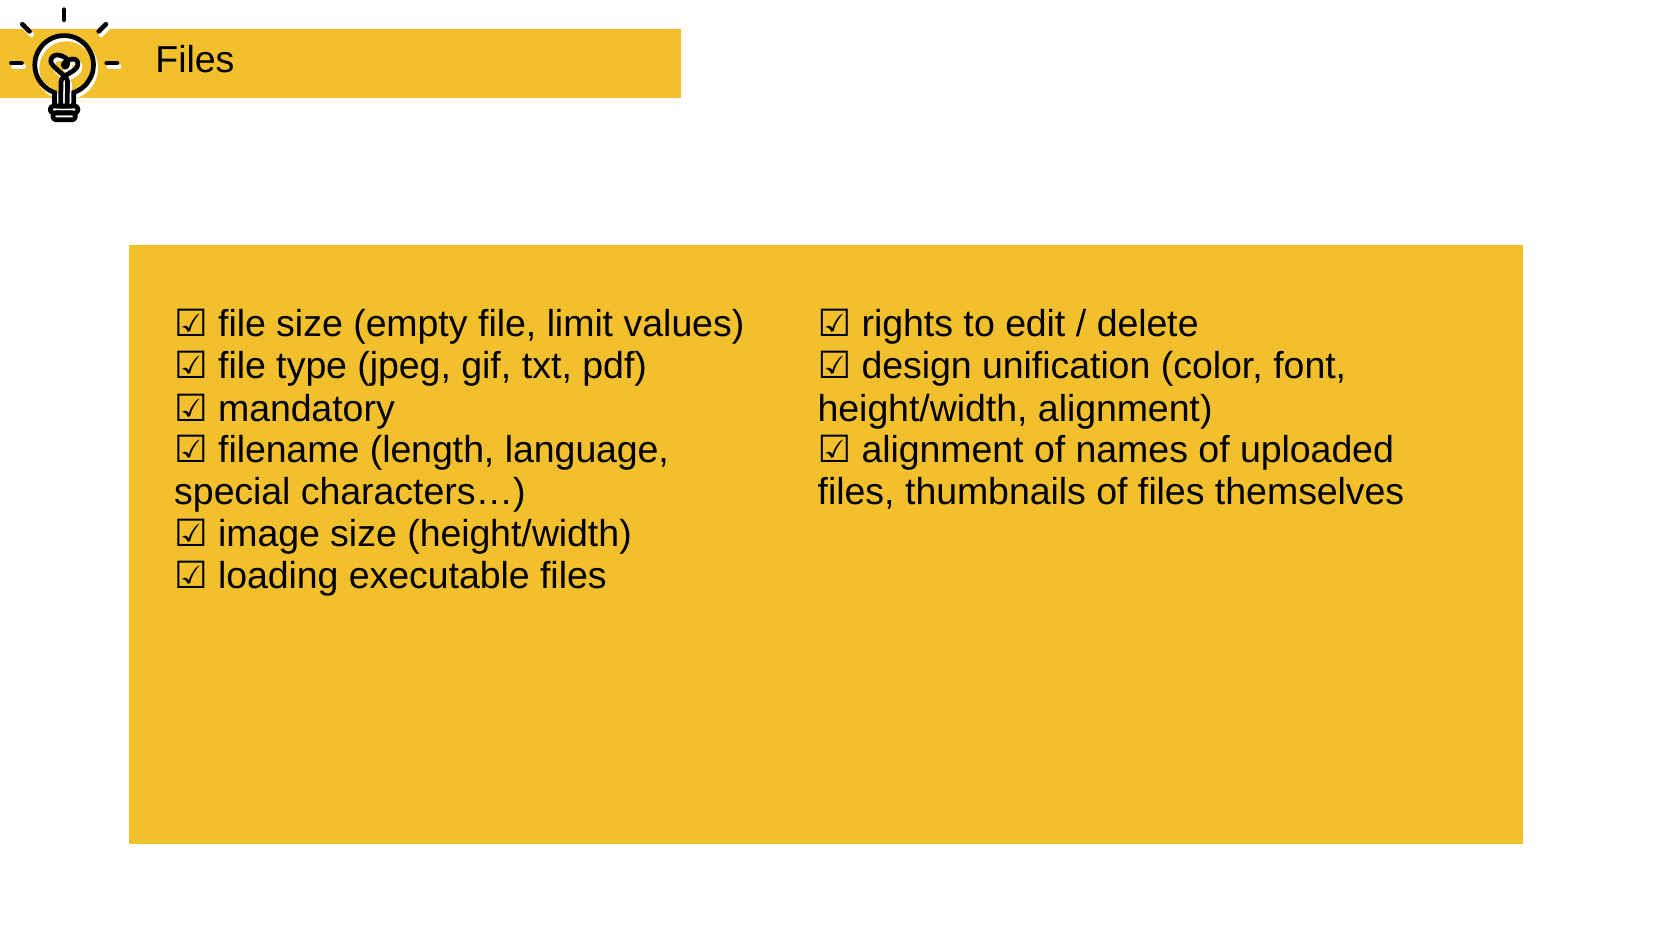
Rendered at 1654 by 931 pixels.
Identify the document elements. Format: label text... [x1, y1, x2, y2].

title Files [155, 29, 680, 89]
table_header ☑ file size (empty file, limit values) ☑ file type (jpeg, gif, txt, pdf) ☑ mandatory ☑ filename (length, language, special characters…) ☑ image size (height/width) ☑ loading executable files [159, 295, 803, 794]
table_header ☑ rights to edit / delete ☑ design unification (color, font, height/width, alignment) ☑ alignment of names of uploaded files, thumbnails of files themselves [803, 295, 1447, 794]
